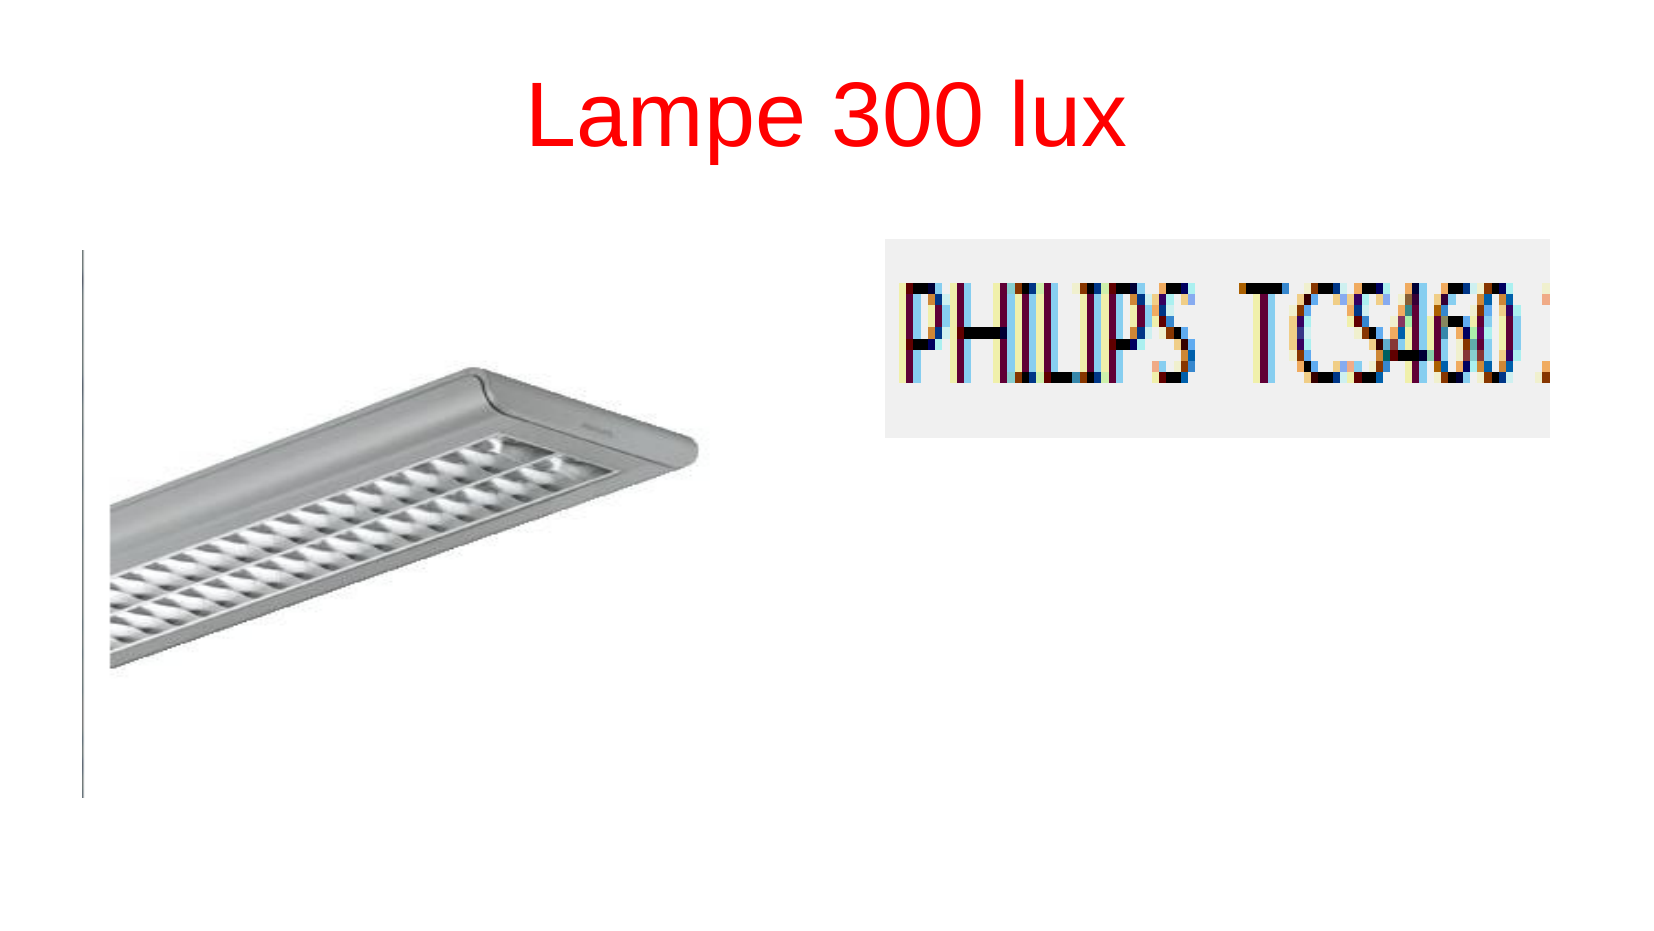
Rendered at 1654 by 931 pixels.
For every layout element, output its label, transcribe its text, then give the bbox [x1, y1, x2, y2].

title Lampe 300 lux [82, 43, 1571, 186]
picture [885, 228, 1550, 450]
picture [82, 250, 809, 798]
